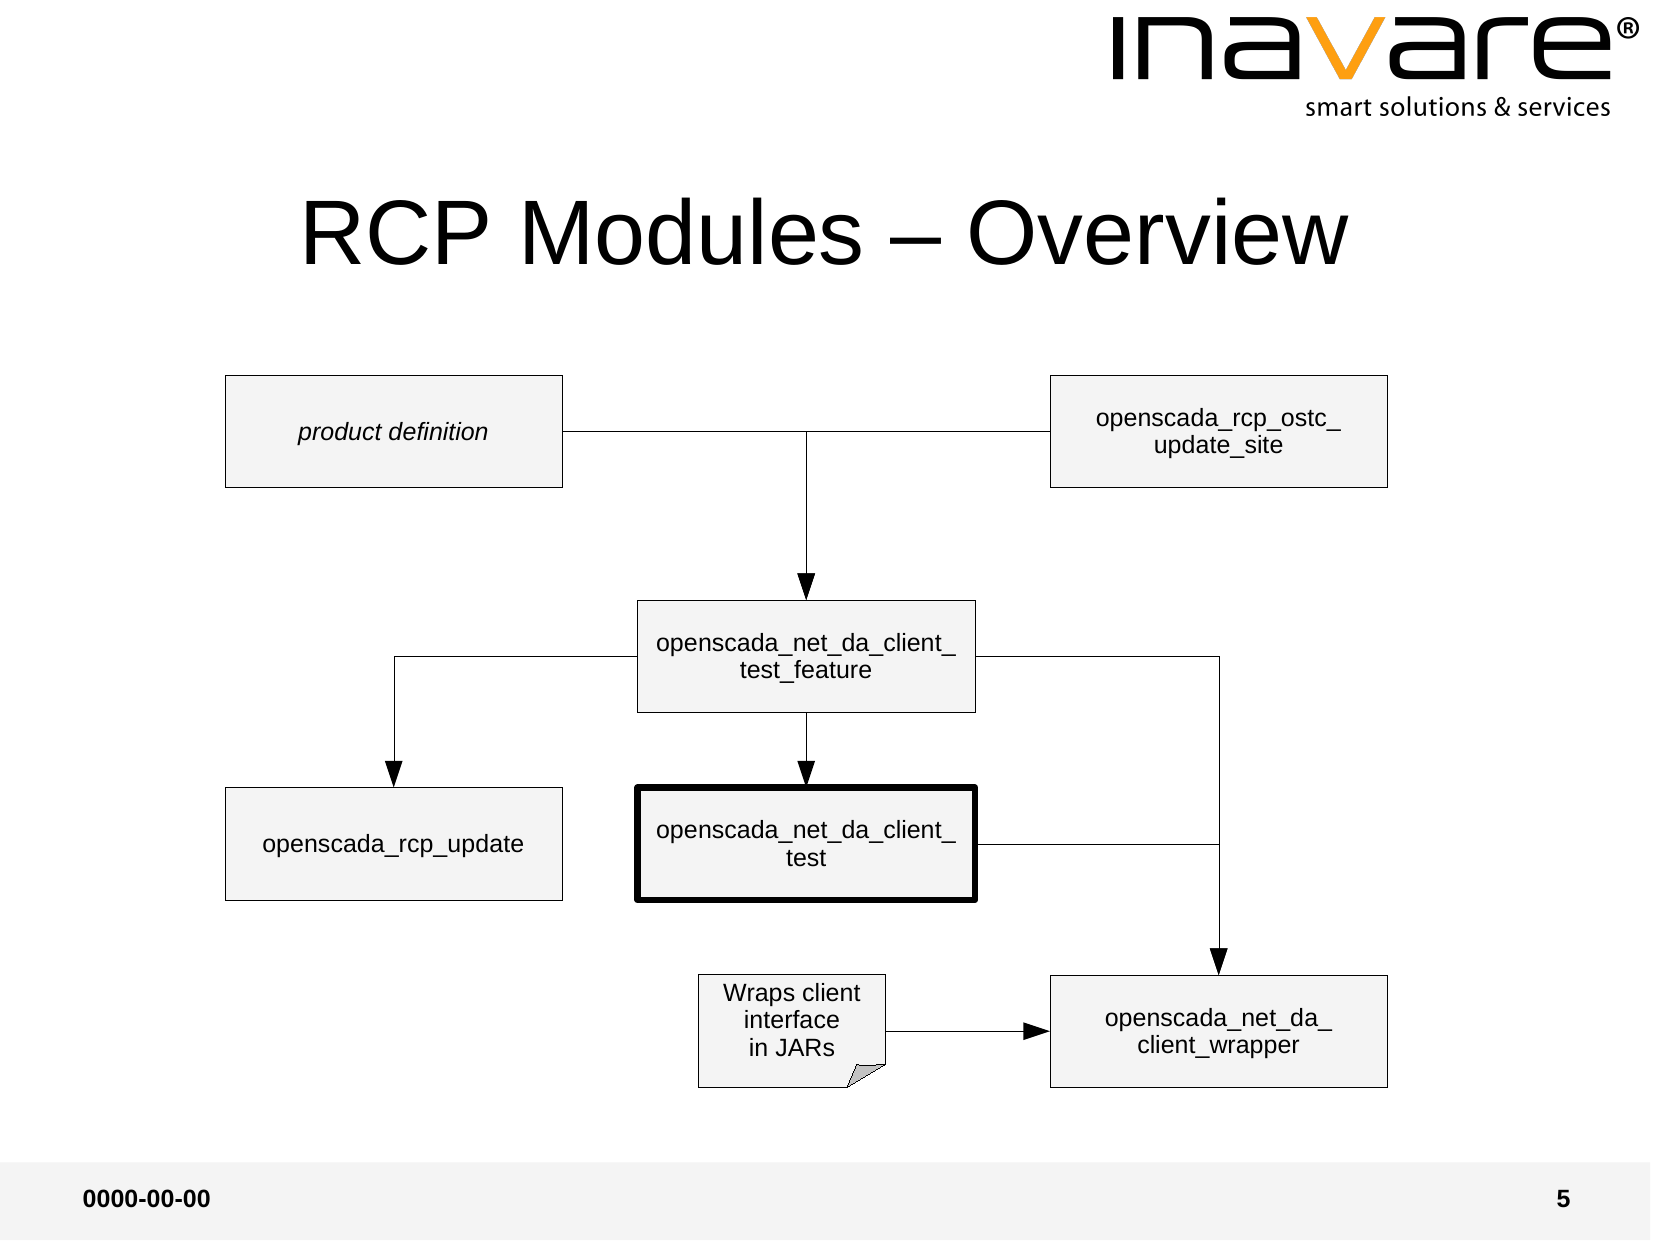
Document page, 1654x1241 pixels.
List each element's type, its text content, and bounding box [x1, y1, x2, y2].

text_box openscada_net_da_ client_wrapper [1050, 975, 1388, 1088]
text_box openscada_net_da_client_ test [637, 787, 976, 901]
picture [1113, 17, 1639, 116]
text_box openscada_rcp_update [225, 787, 563, 901]
text_box openscada_rcp_ostc_ update_site [1050, 375, 1388, 488]
text_box openscada_net_da_client_ test_feature [637, 600, 976, 713]
text_box Wraps client interface in JARs [698, 974, 886, 1088]
text_box product definition [225, 375, 563, 488]
title RCP Modules – Overview [37, 157, 1613, 309]
